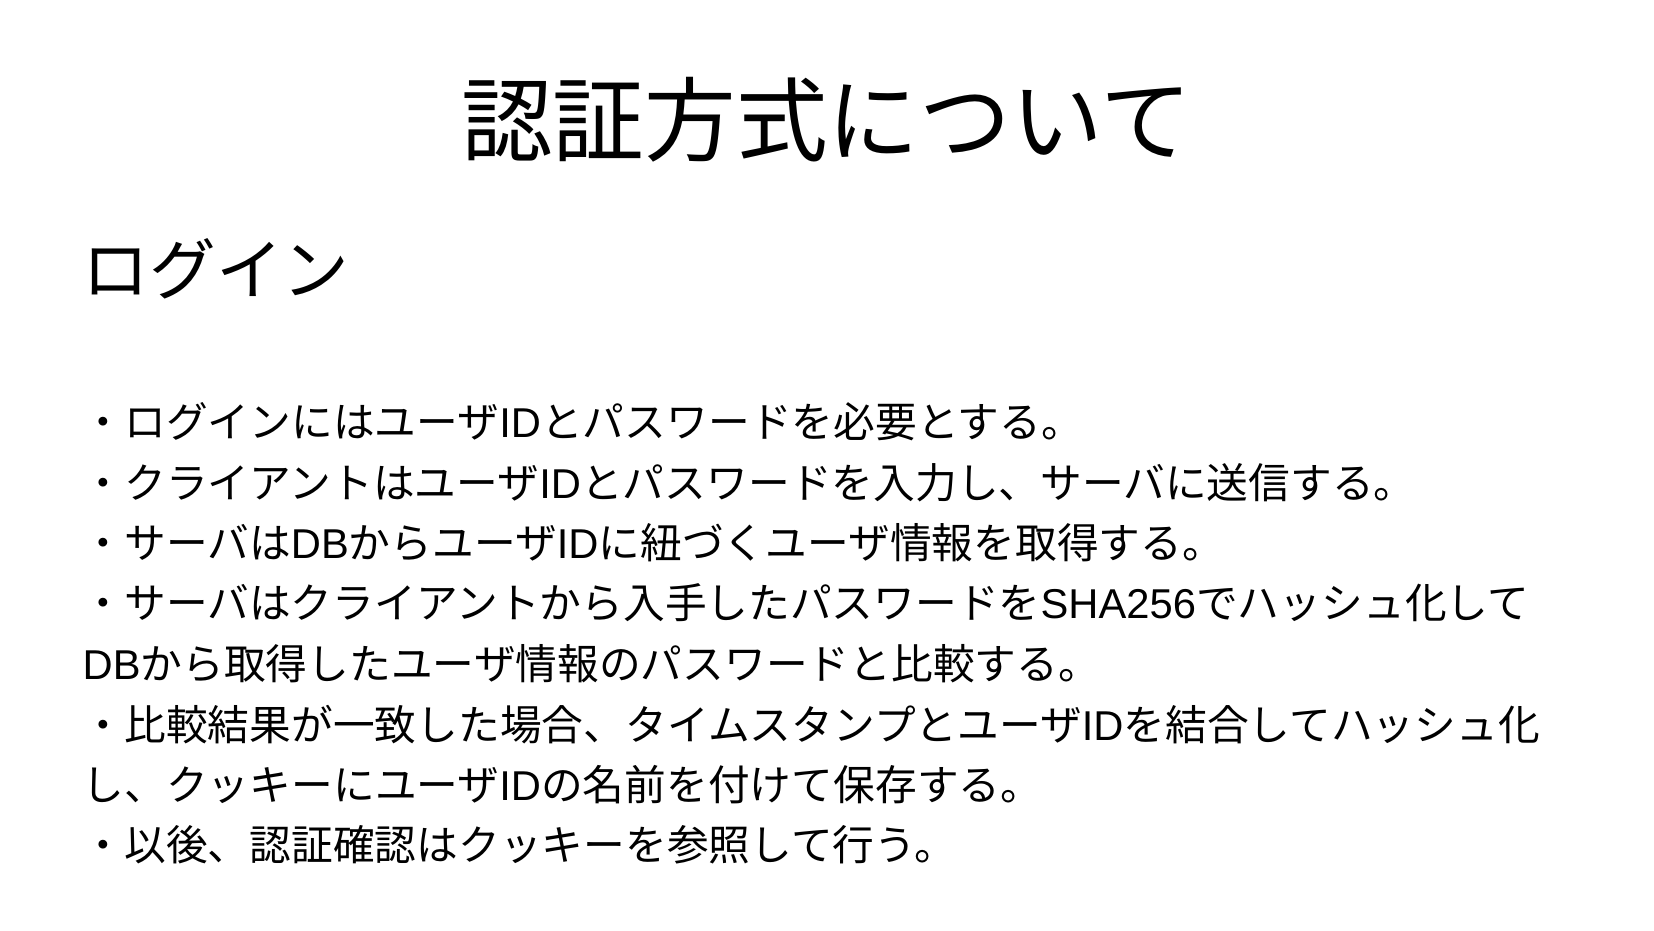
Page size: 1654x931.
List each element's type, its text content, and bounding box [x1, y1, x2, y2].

title 認証方式について [82, 37, 1571, 193]
subtitle ログイン ・ログインにはユーザIDとパスワードを必要とする。 ・クライアントはユーザIDとパスワードを入力し、サーバに送信する。 ・サーバはDBからユーザIDに紐づくユーザ情報を取得する。 ・サーバはクライアントから入手したパスワードをSHA256でハッシュ化してDBから取得したユーザ情報のパスワードと比較する。 ・比較結果が一致した場合、タイムスタンプとユーザIDを結合してハッシュ化し、クッキーにユーザIDの名前を付けて保存する。 ・以後、認証確認はクッキーを参照して行う。 [82, 217, 1571, 758]
